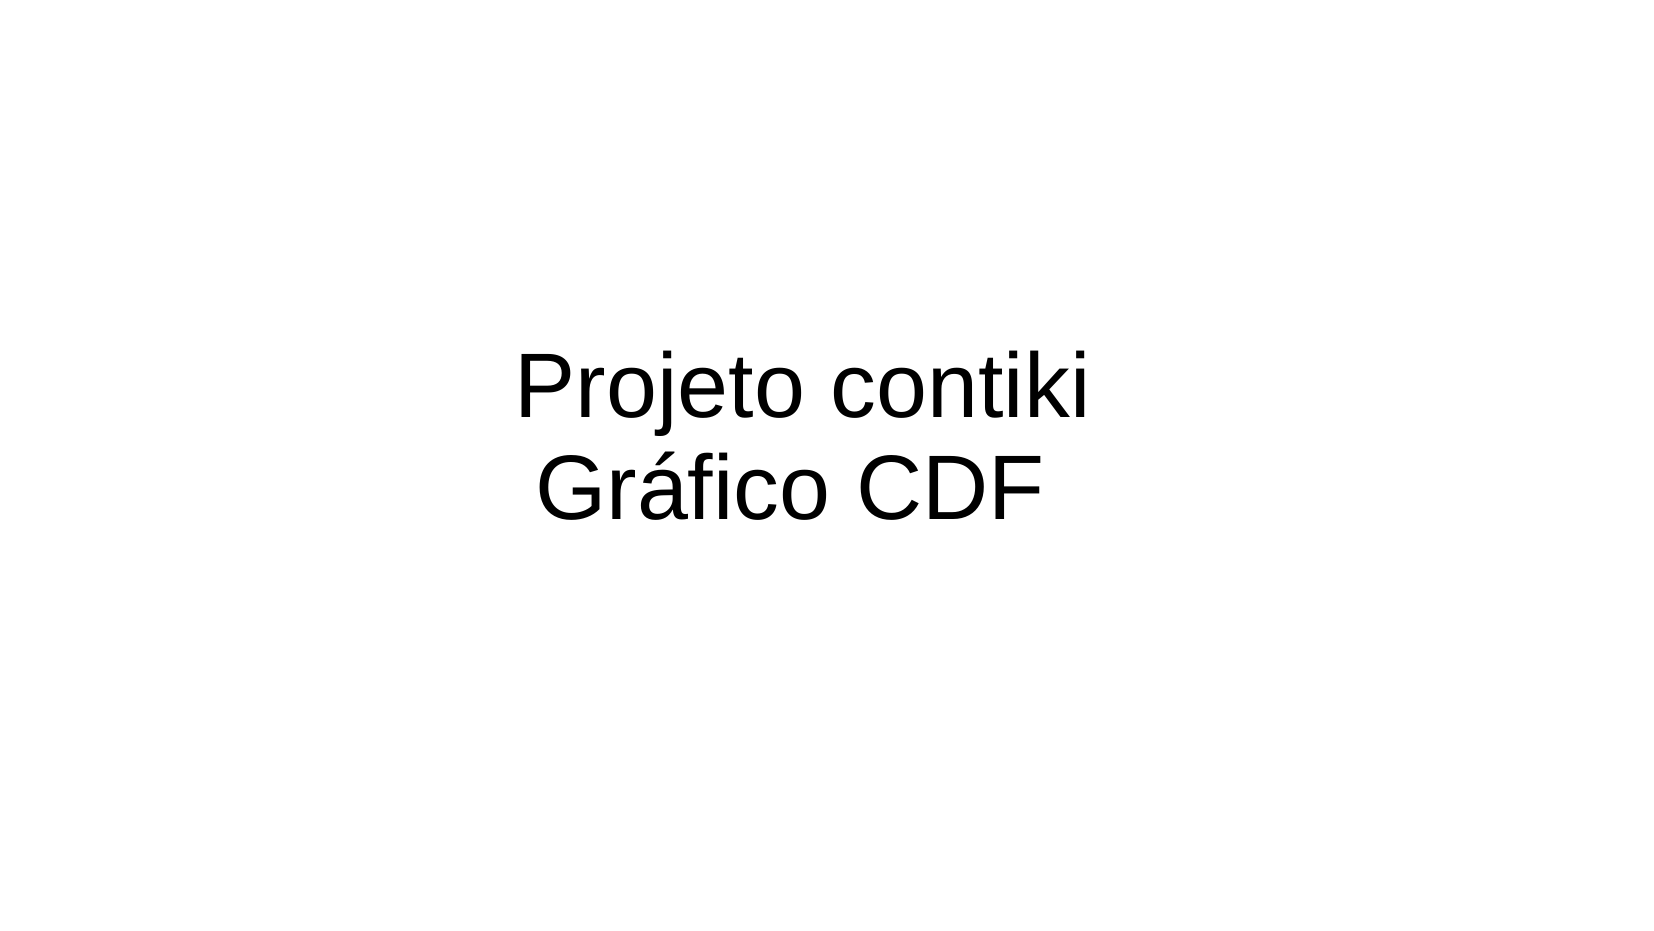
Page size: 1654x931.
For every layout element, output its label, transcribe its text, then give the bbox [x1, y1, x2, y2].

title Projeto contiki Gráfico CDF [59, 334, 1548, 540]
